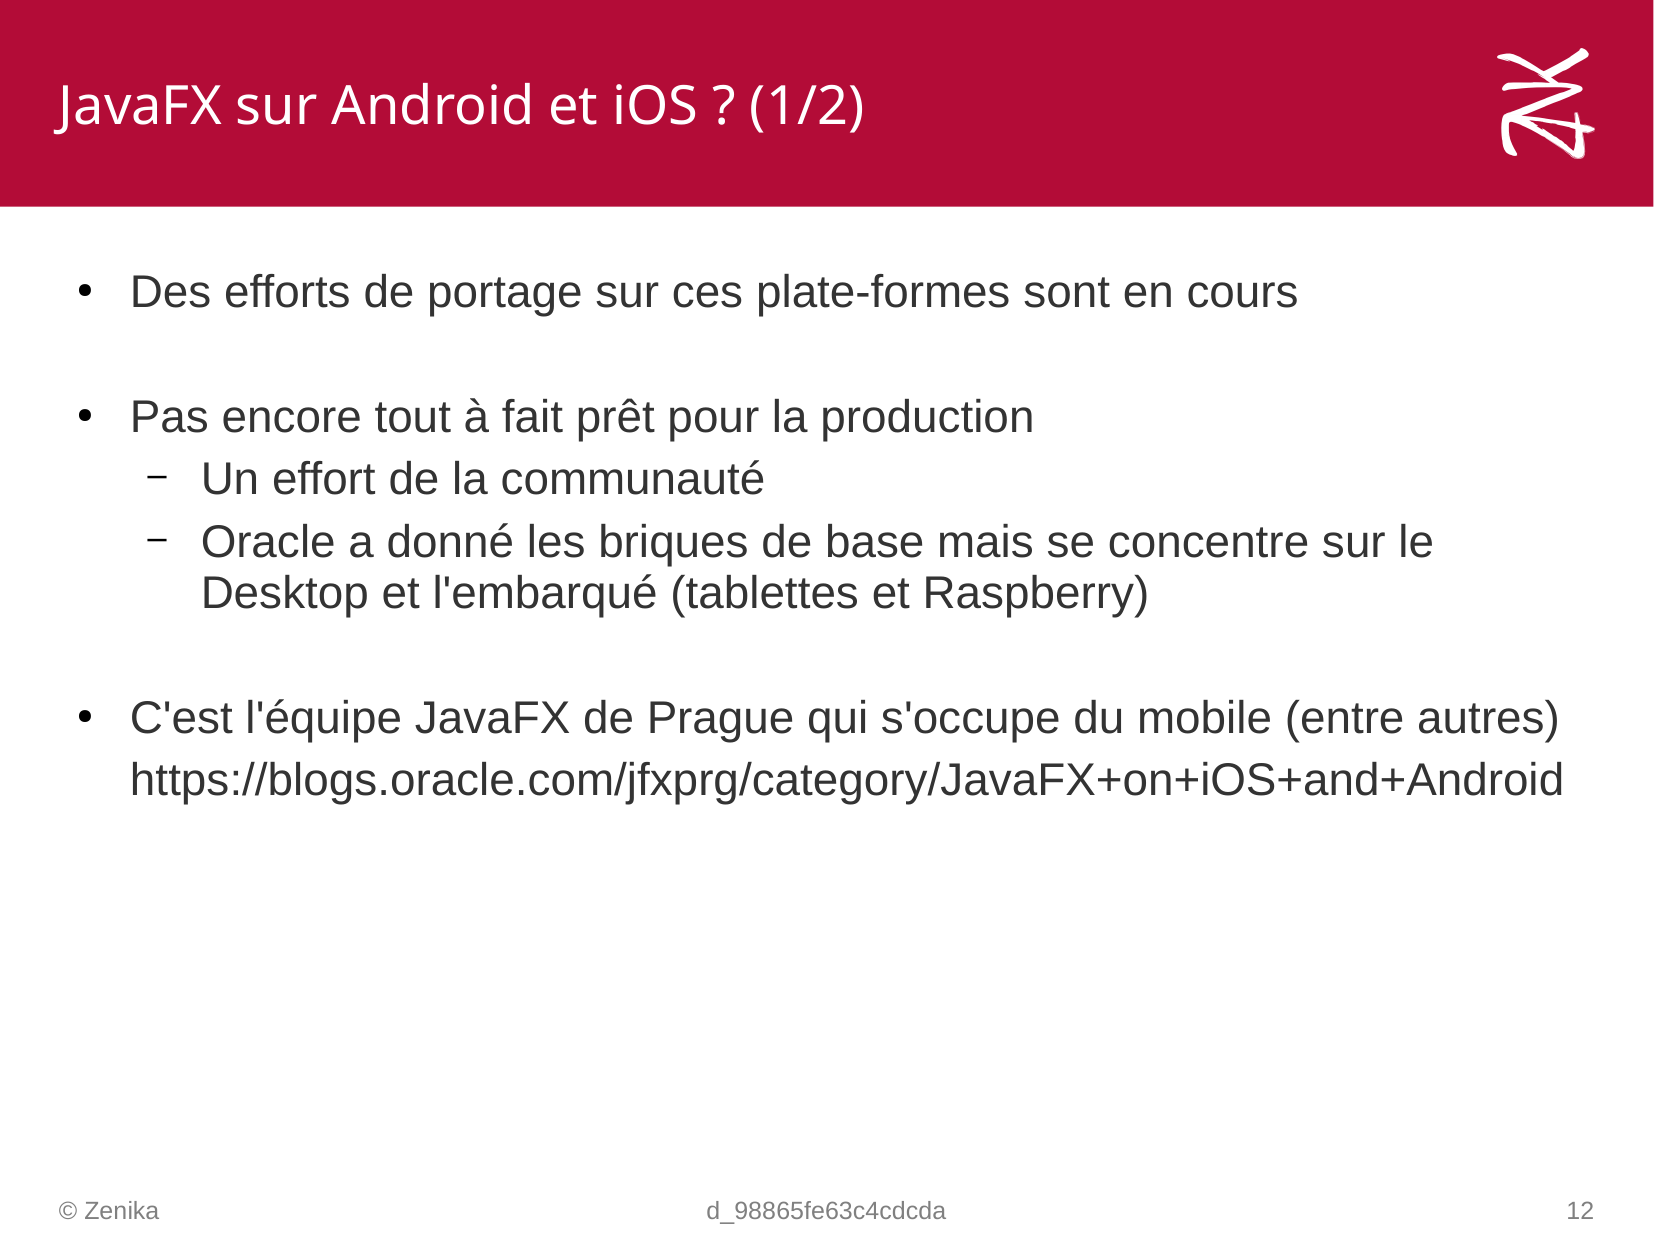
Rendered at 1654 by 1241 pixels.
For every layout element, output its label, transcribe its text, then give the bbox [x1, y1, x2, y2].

title JavaFX sur Android et iOS ? (1/2) [59, 29, 1595, 178]
list Des efforts de portage sur ces plate-formes sont en cours Pas encore tout à fait prêt pour la production Un effort de la communauté Oracle a donné les briques de base mais se concentre sur le Desktop et l'embarqué (tablettes et Raspberry) C'est l'équipe JavaFX de Prague qui s'occupe du mobile (entre autres) https://blogs.oracle.com/jfxprg/category/JavaFX+on+iOS+and+Android [59, 265, 1595, 1182]
